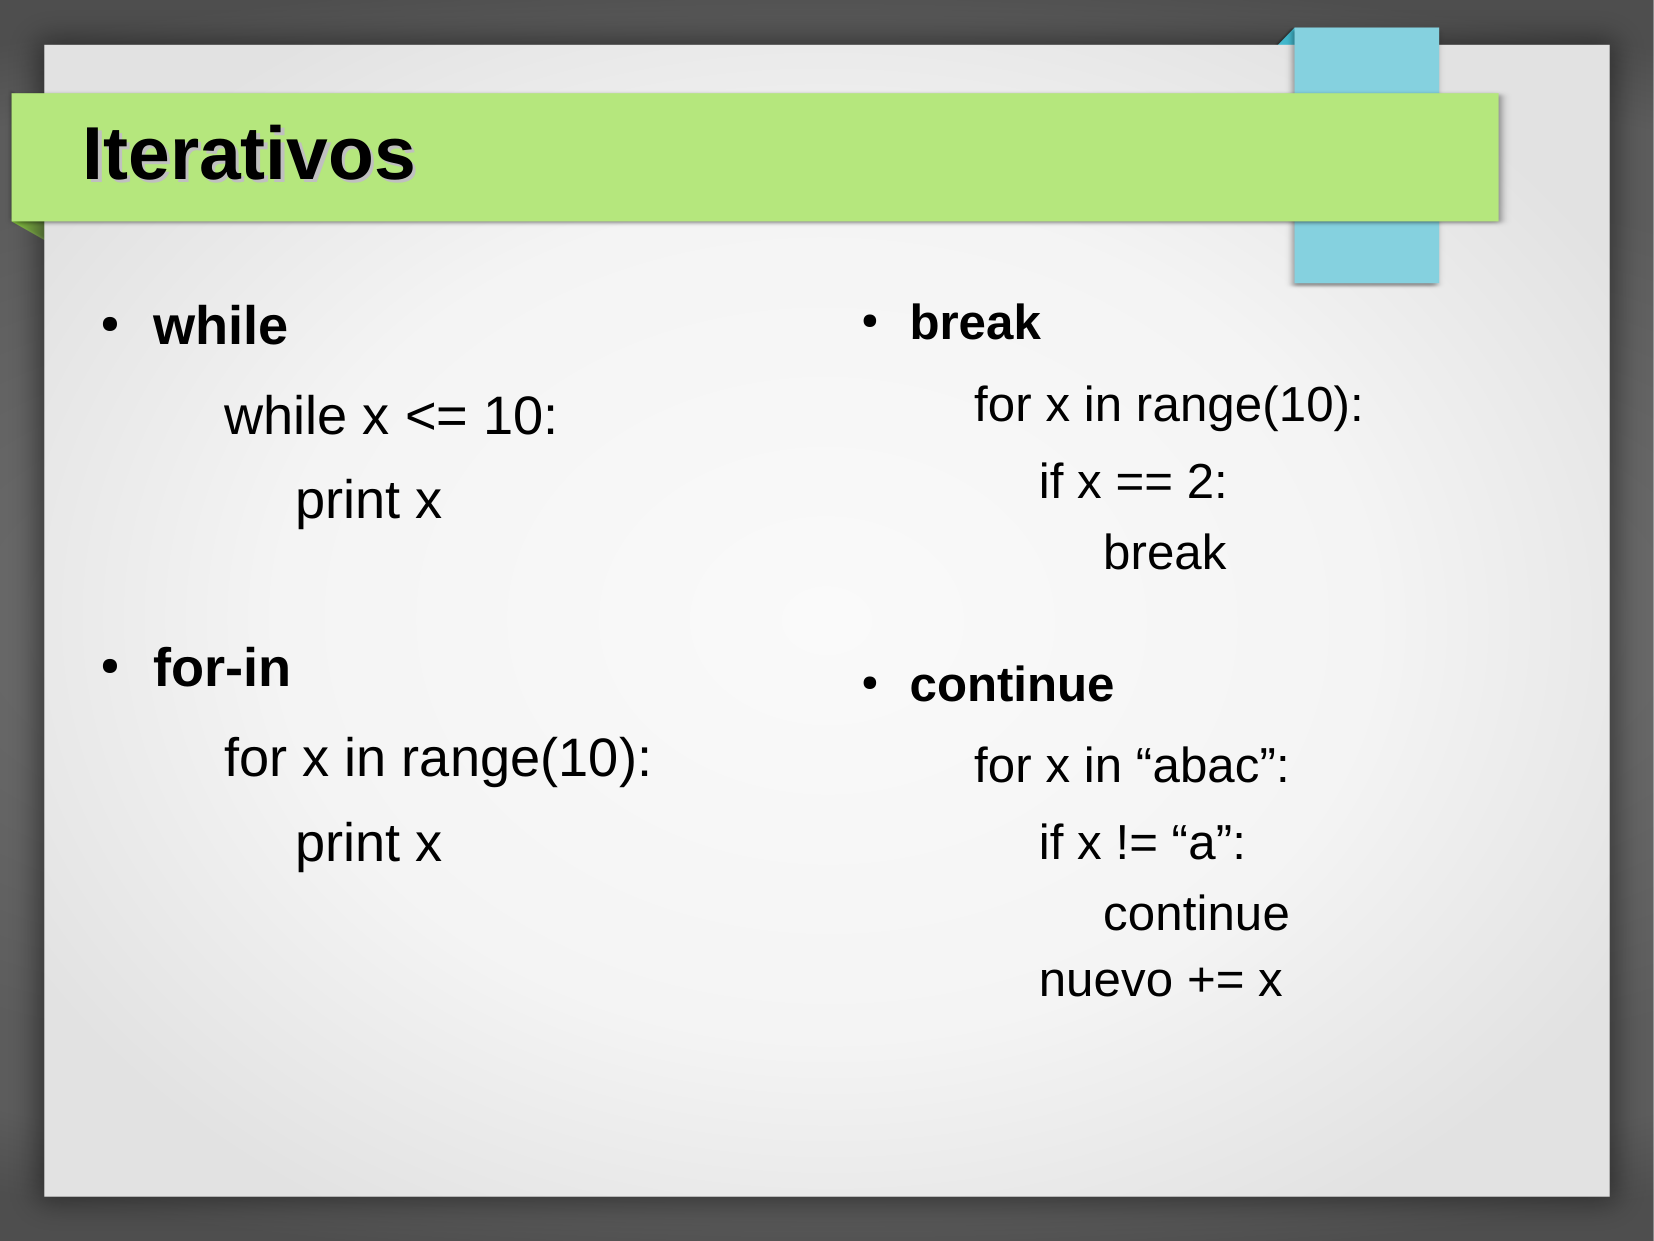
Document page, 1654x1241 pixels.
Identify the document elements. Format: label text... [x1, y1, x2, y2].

list break for x in range(10): if x == 2: break continue for x in “abac”: if x != “a”: continue nuevo += x [845, 295, 1572, 1015]
list while while x <= 10: print x for-in for x in range(10): print x [82, 295, 809, 1015]
title Iterativos [82, 94, 1264, 213]
picture [0, 0, 1654, 1241]
